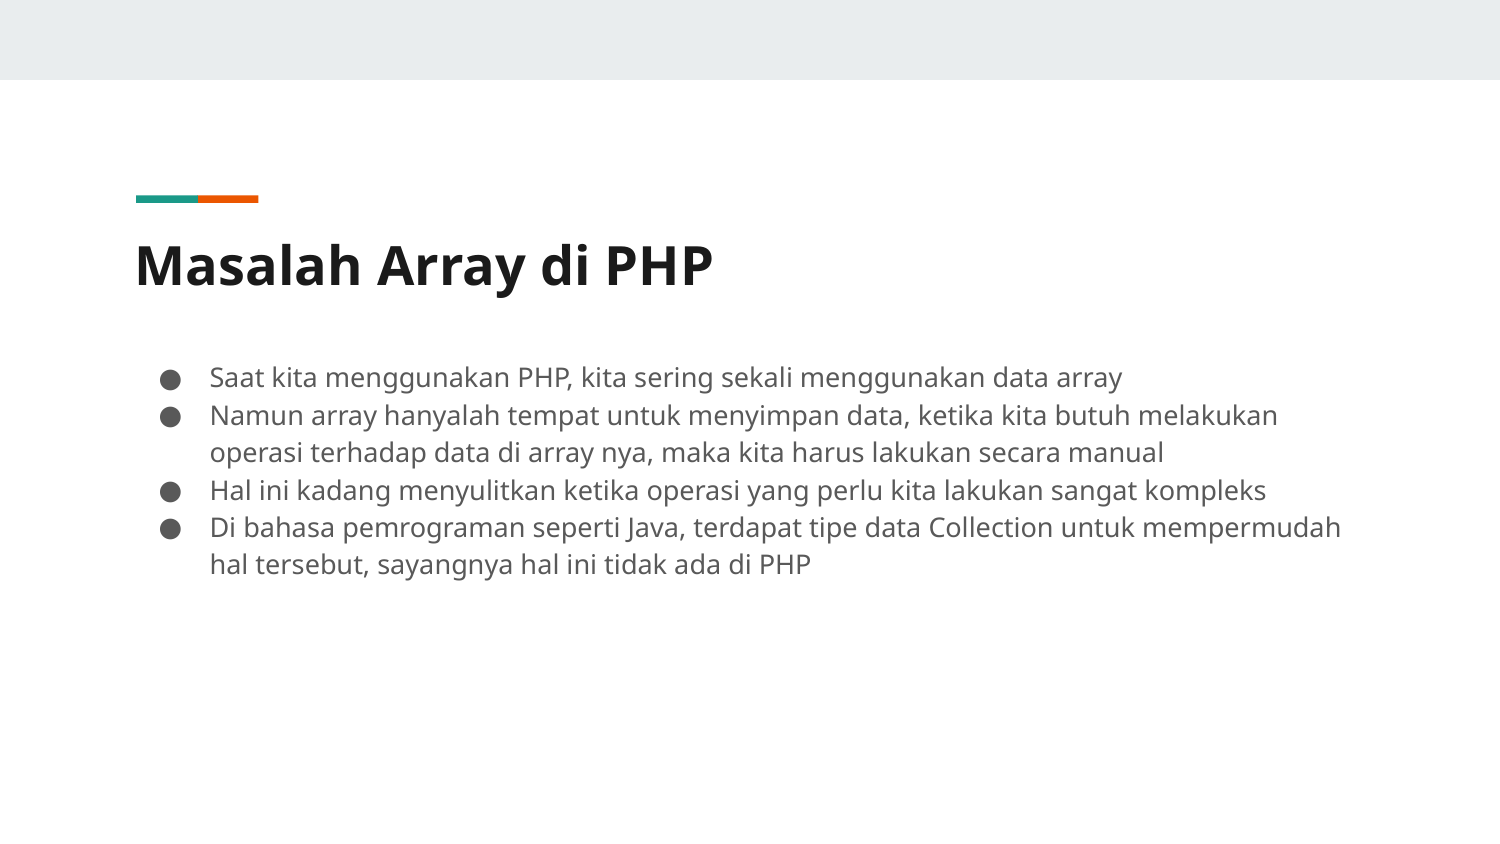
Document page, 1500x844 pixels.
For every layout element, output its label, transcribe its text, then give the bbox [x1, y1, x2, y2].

title Masalah Array di PHP [119, 216, 1381, 305]
list Saat kita menggunakan PHP, kita sering sekali menggunakan data array Namun array hanyalah tempat untuk menyimpan data, ketika kita butuh melakukan operasi terhadap data di array nya, maka kita harus lakukan secara manual Hal ini kadang menyulitkan ketika operasi yang perlu kita lakukan sangat kompleks Di bahasa pemrograman seperti Java, terdapat tipe data Collection untuk mempermudah hal tersebut, sayangnya hal ini tidak ada di PHP [119, 341, 1381, 712]
